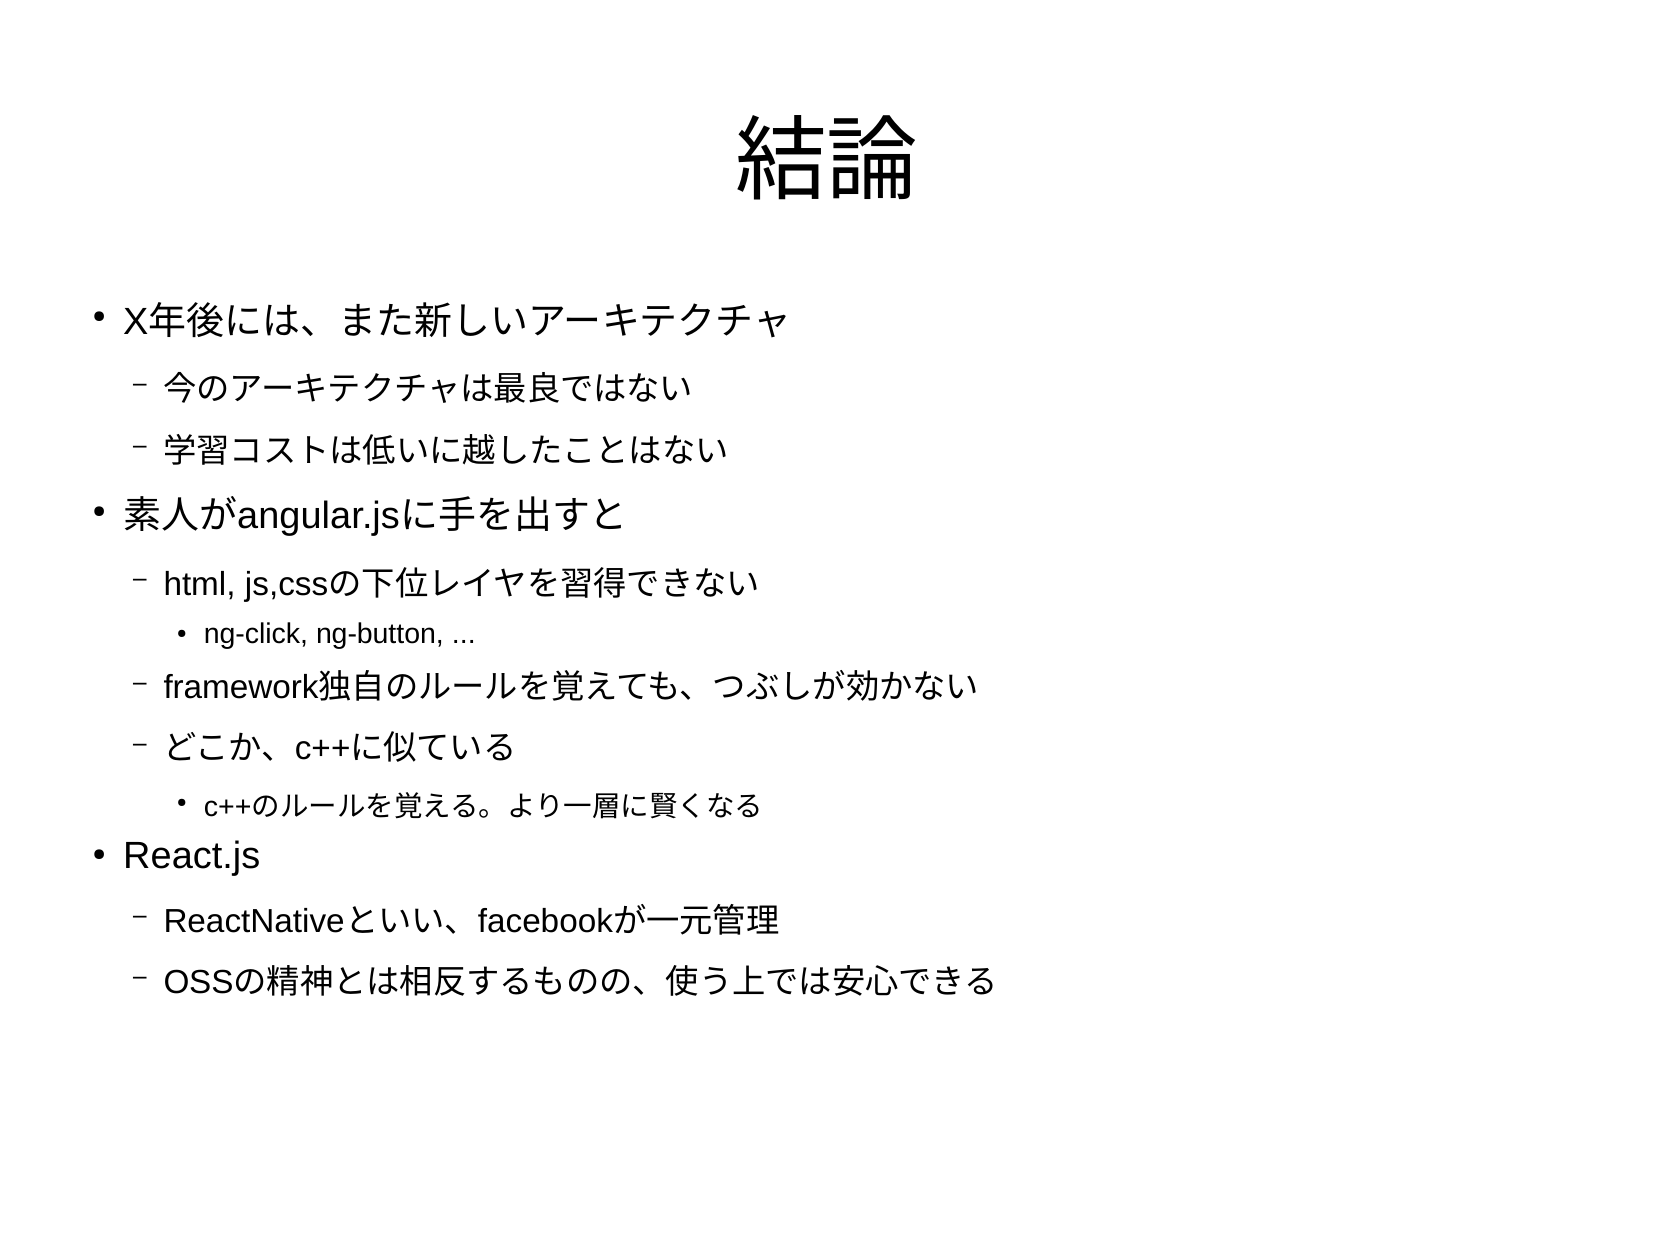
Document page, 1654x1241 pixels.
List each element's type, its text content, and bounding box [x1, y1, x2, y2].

title 結論 [82, 49, 1571, 257]
list X年後には、また新しいアーキテクチャ 今のアーキテクチャは最良ではない 学習コストは低いに越したことはない 素人がangular.jsに手を出すと html, js,cssの下位レイヤを習得できない ng-click, ng-button, ... framework独自のルールを覚えても、つぶしが効かない どこか、c++に似ている c++のルールを覚える。より一層に賢くなる React.js ReactNativeといい、facebookが一元管理 OSSの精神とは相反するものの、使う上では安心できる [82, 290, 1571, 1010]
